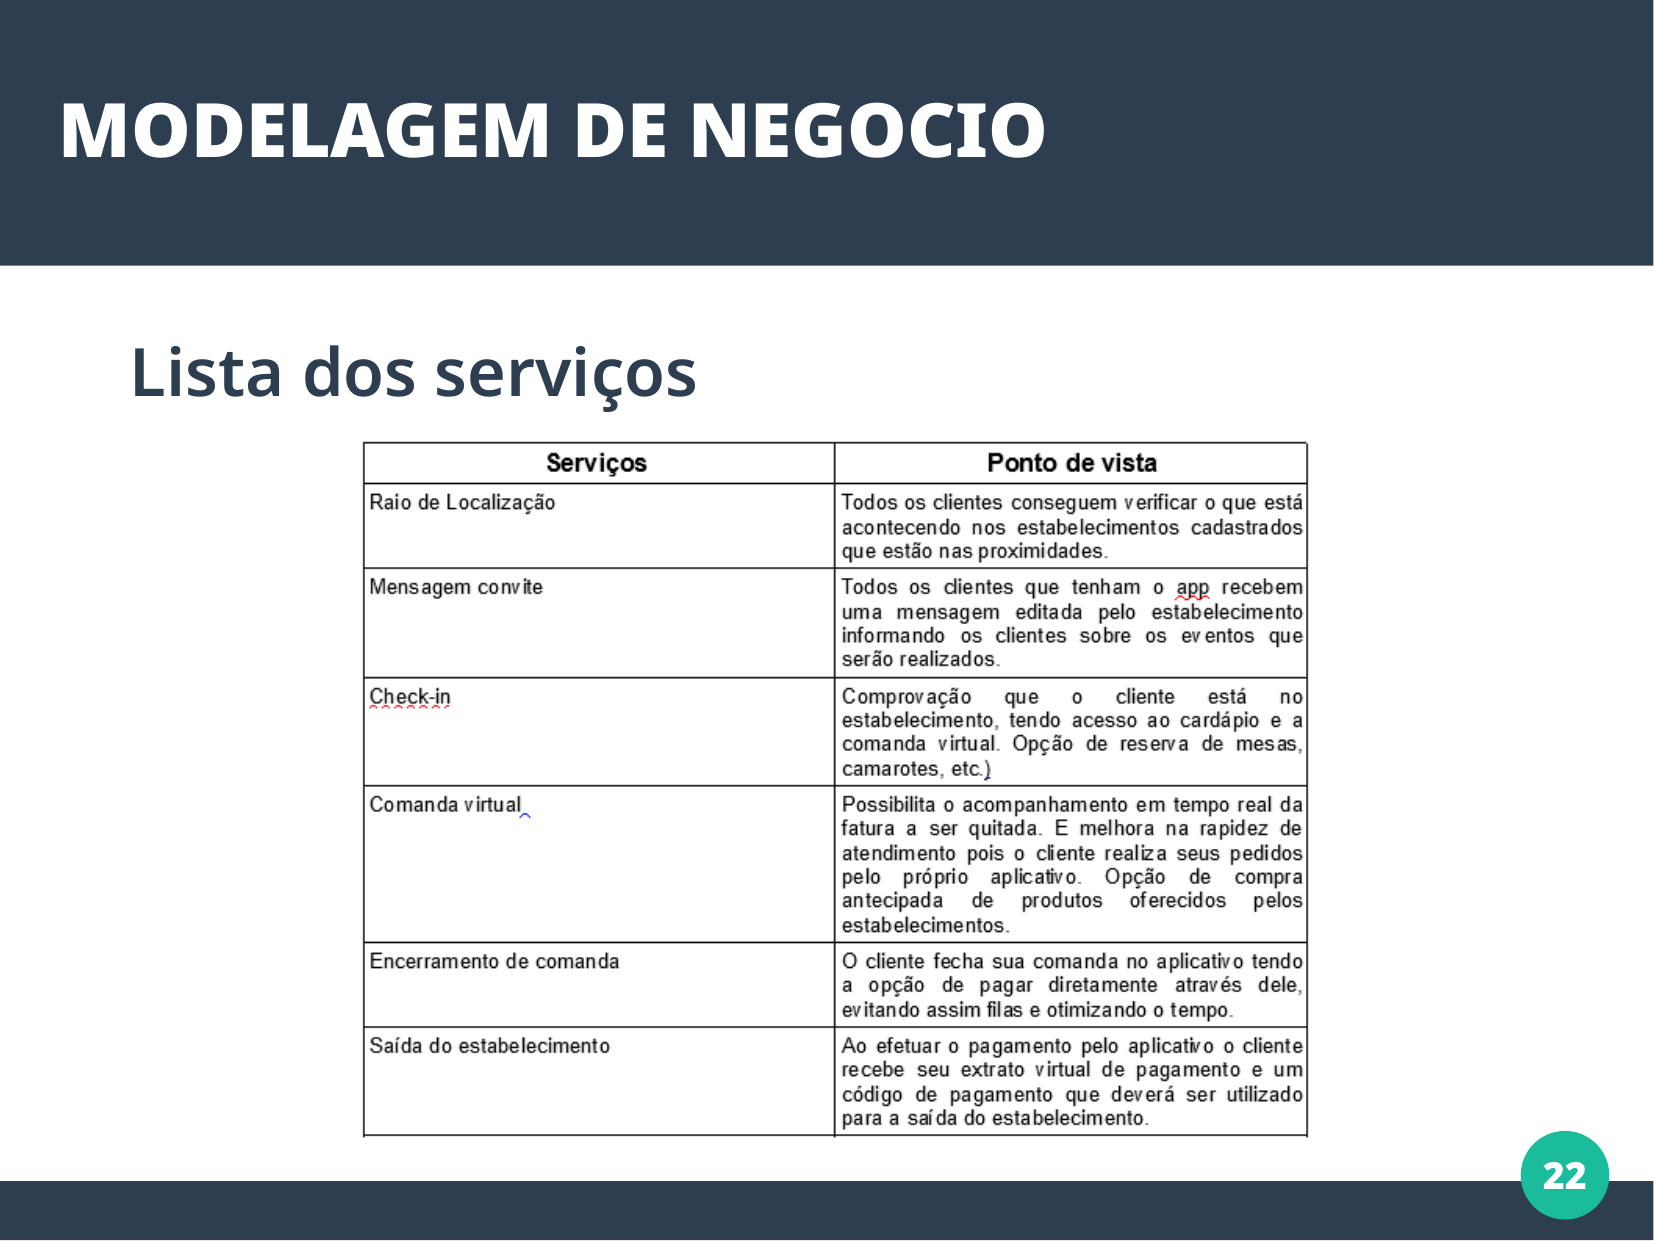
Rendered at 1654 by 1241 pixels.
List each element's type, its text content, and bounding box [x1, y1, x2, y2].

list Lista dos serviços [59, 324, 1595, 1152]
picture [354, 436, 1316, 1144]
title MODELAGEM DE NEGOCIO [59, 49, 1595, 207]
